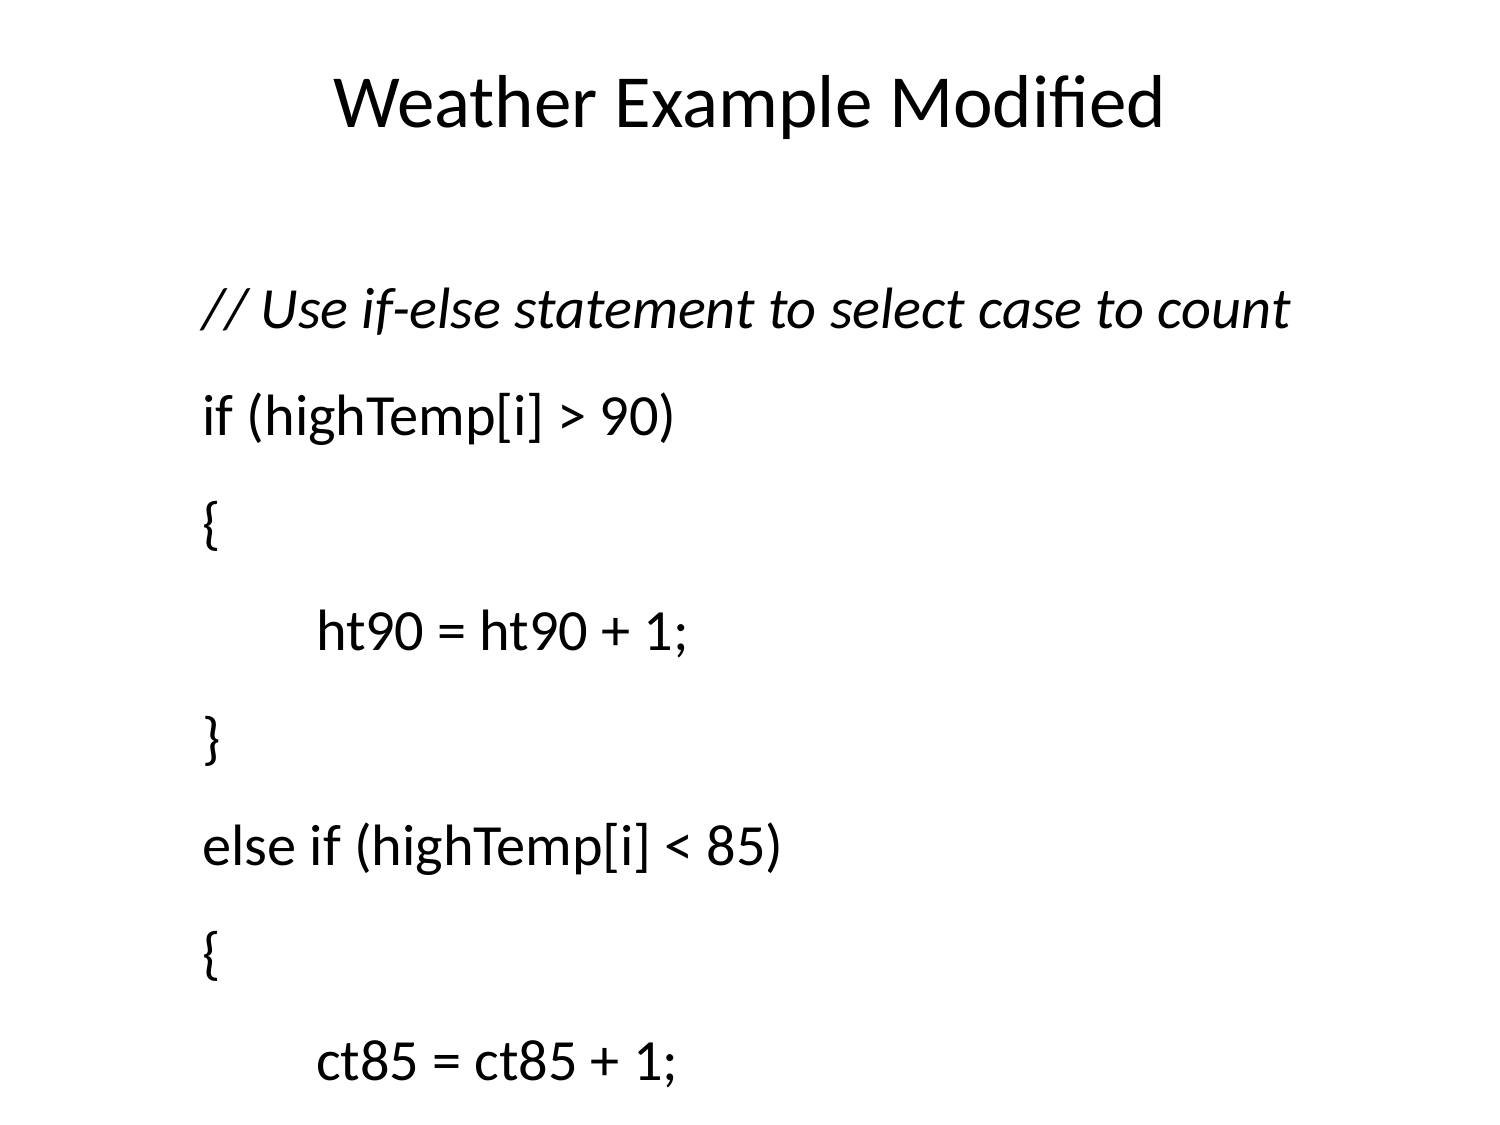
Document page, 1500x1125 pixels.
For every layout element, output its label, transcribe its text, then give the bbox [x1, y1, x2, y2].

list // Use if-else statement to select case to count if (highTemp[i] > 90) { ht90 = ht90 + 1; } else if (highTemp[i] < 85) { ct85 = ct85 + 1; } [75, 262, 1425, 1005]
title Weather Example Modified [75, 45, 1425, 233]
